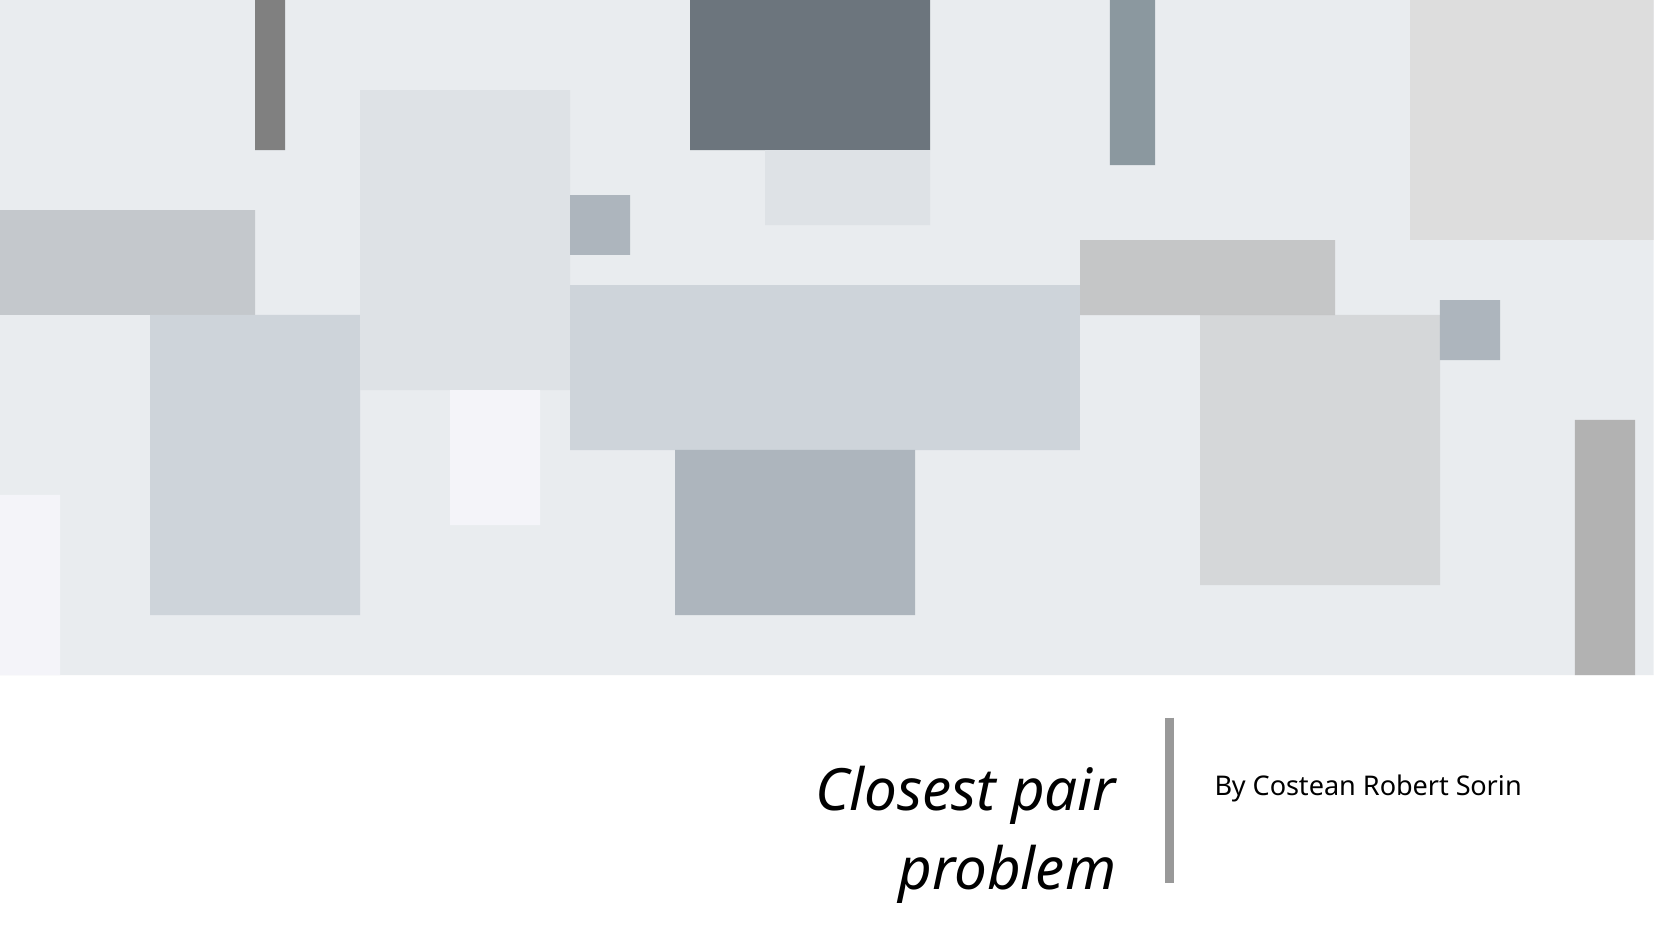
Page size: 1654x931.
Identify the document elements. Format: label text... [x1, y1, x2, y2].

text_box Closest pair problem [674, 740, 1131, 931]
text_box By Costean Robert Sorin [1199, 759, 1590, 841]
